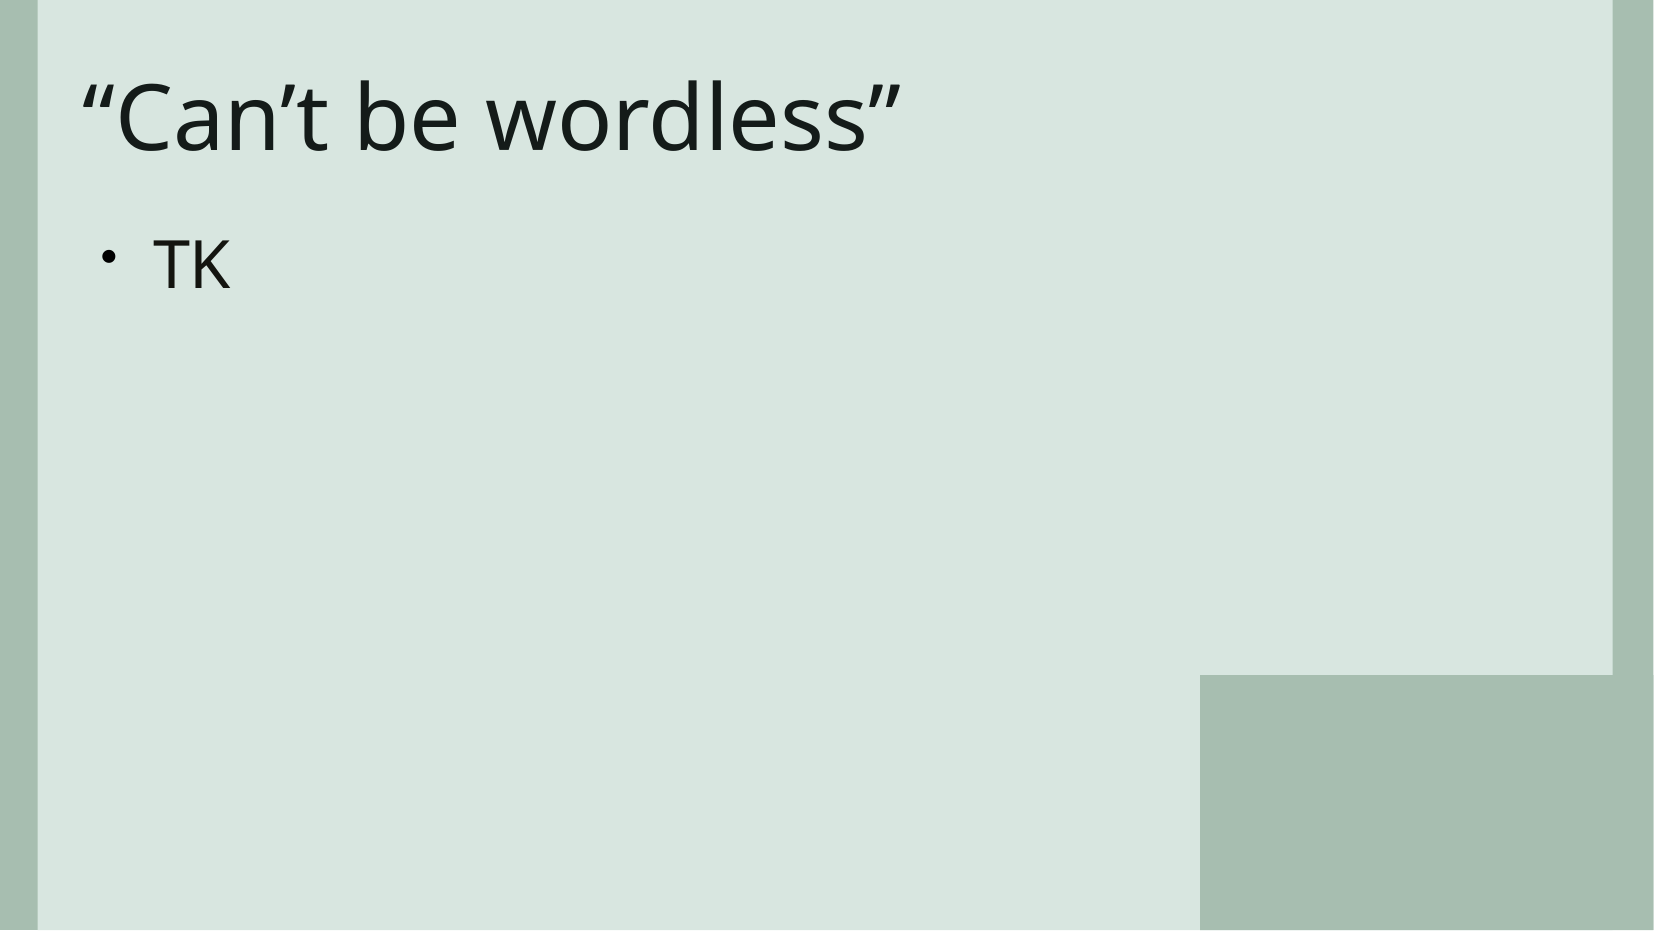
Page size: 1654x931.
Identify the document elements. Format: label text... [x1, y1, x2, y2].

title “Can’t be wordless” [82, 37, 1576, 193]
list TK [82, 217, 1351, 758]
